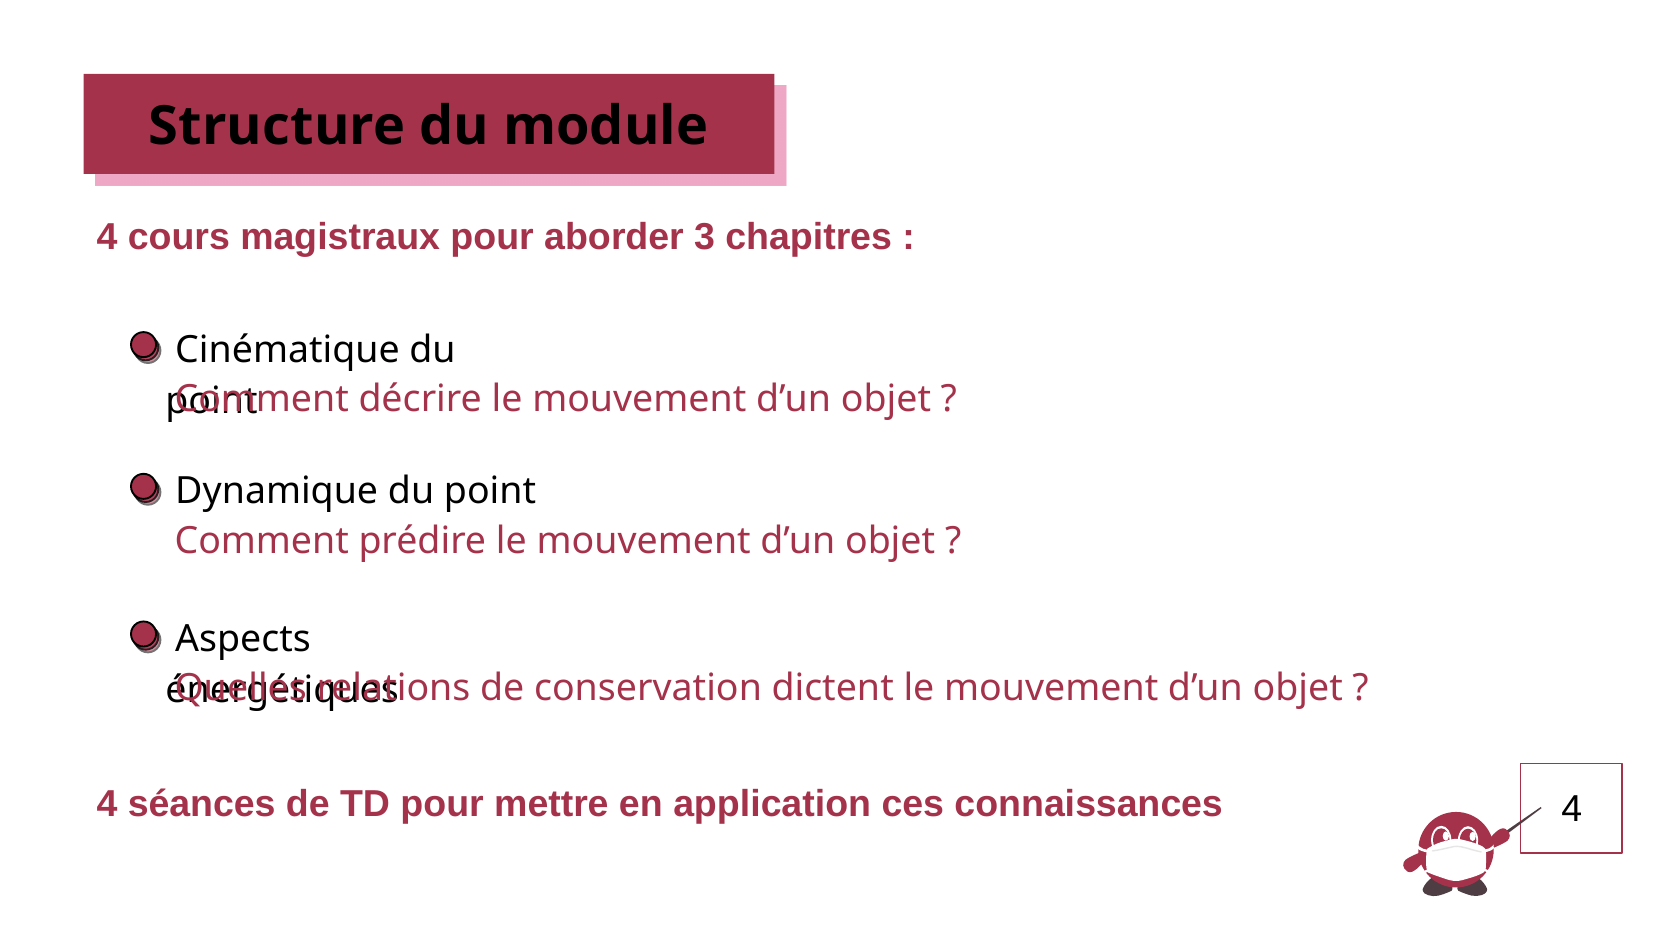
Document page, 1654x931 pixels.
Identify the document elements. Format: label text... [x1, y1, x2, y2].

text_box Dynamique du point [115, 456, 563, 516]
text_box <numéro> [1546, 780, 1654, 838]
text_box Comment prédire le mouvement d’un objet ? [159, 505, 925, 565]
text_box Cinématique du point [115, 314, 563, 374]
text_box Comment décrire le mouvement d’un objet ? [159, 364, 924, 423]
text_box Quelles relations de conservation dictent le mouvement d’un objet ? [159, 653, 1313, 713]
picture [1403, 762, 1623, 897]
text_box 4 séances de TD pour mettre en application ces connaissances [81, 775, 1239, 833]
text_box Structure du module [83, 73, 775, 174]
text_box 4 cours magistraux pour aborder 3 chapitres : [81, 208, 931, 266]
text_box Aspects énergétiques [115, 604, 563, 663]
